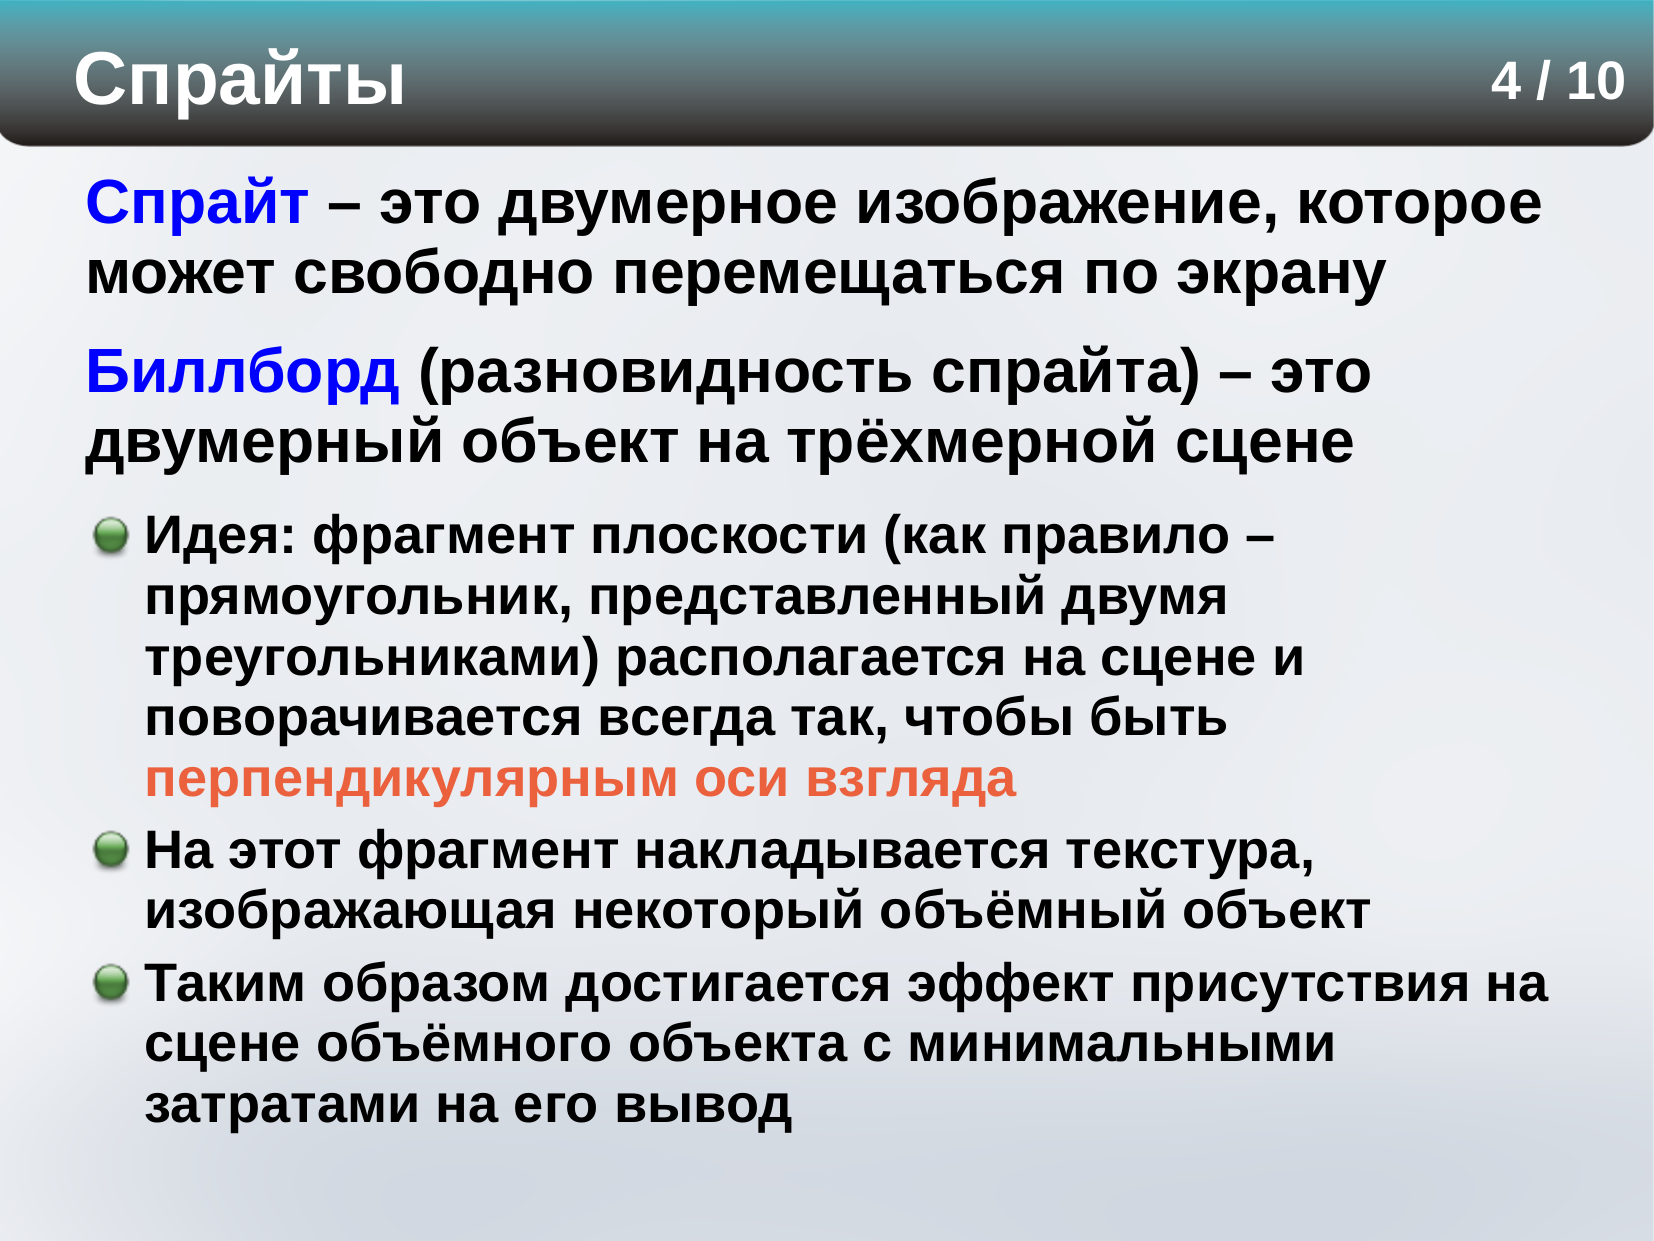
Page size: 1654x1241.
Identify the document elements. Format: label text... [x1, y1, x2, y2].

text_box <номер> / 10 [1476, 42, 1654, 179]
text_box Спрайты [59, 29, 1359, 129]
picture [0, 0, 1654, 1241]
text_box Спрайт – это двумерное изображение, которое может свободно перемещаться по экрану Биллборд (разновидность спрайта) – это двумерный объект на трёхмерной сцене Идея: фрагмент плоскости (как правило – прямоугольник, представленный двумя треугольниками) располагается на сцене и поворачивается всегда так, чтобы быть перпендикулярным оси взгляда На этот фрагмент накладывается текстура, изображающая некоторый объёмный объект Таким образом достигается эффект присутствия на сцене объёмного объекта с минимальными затратами на его вывод [70, 159, 1595, 1142]
